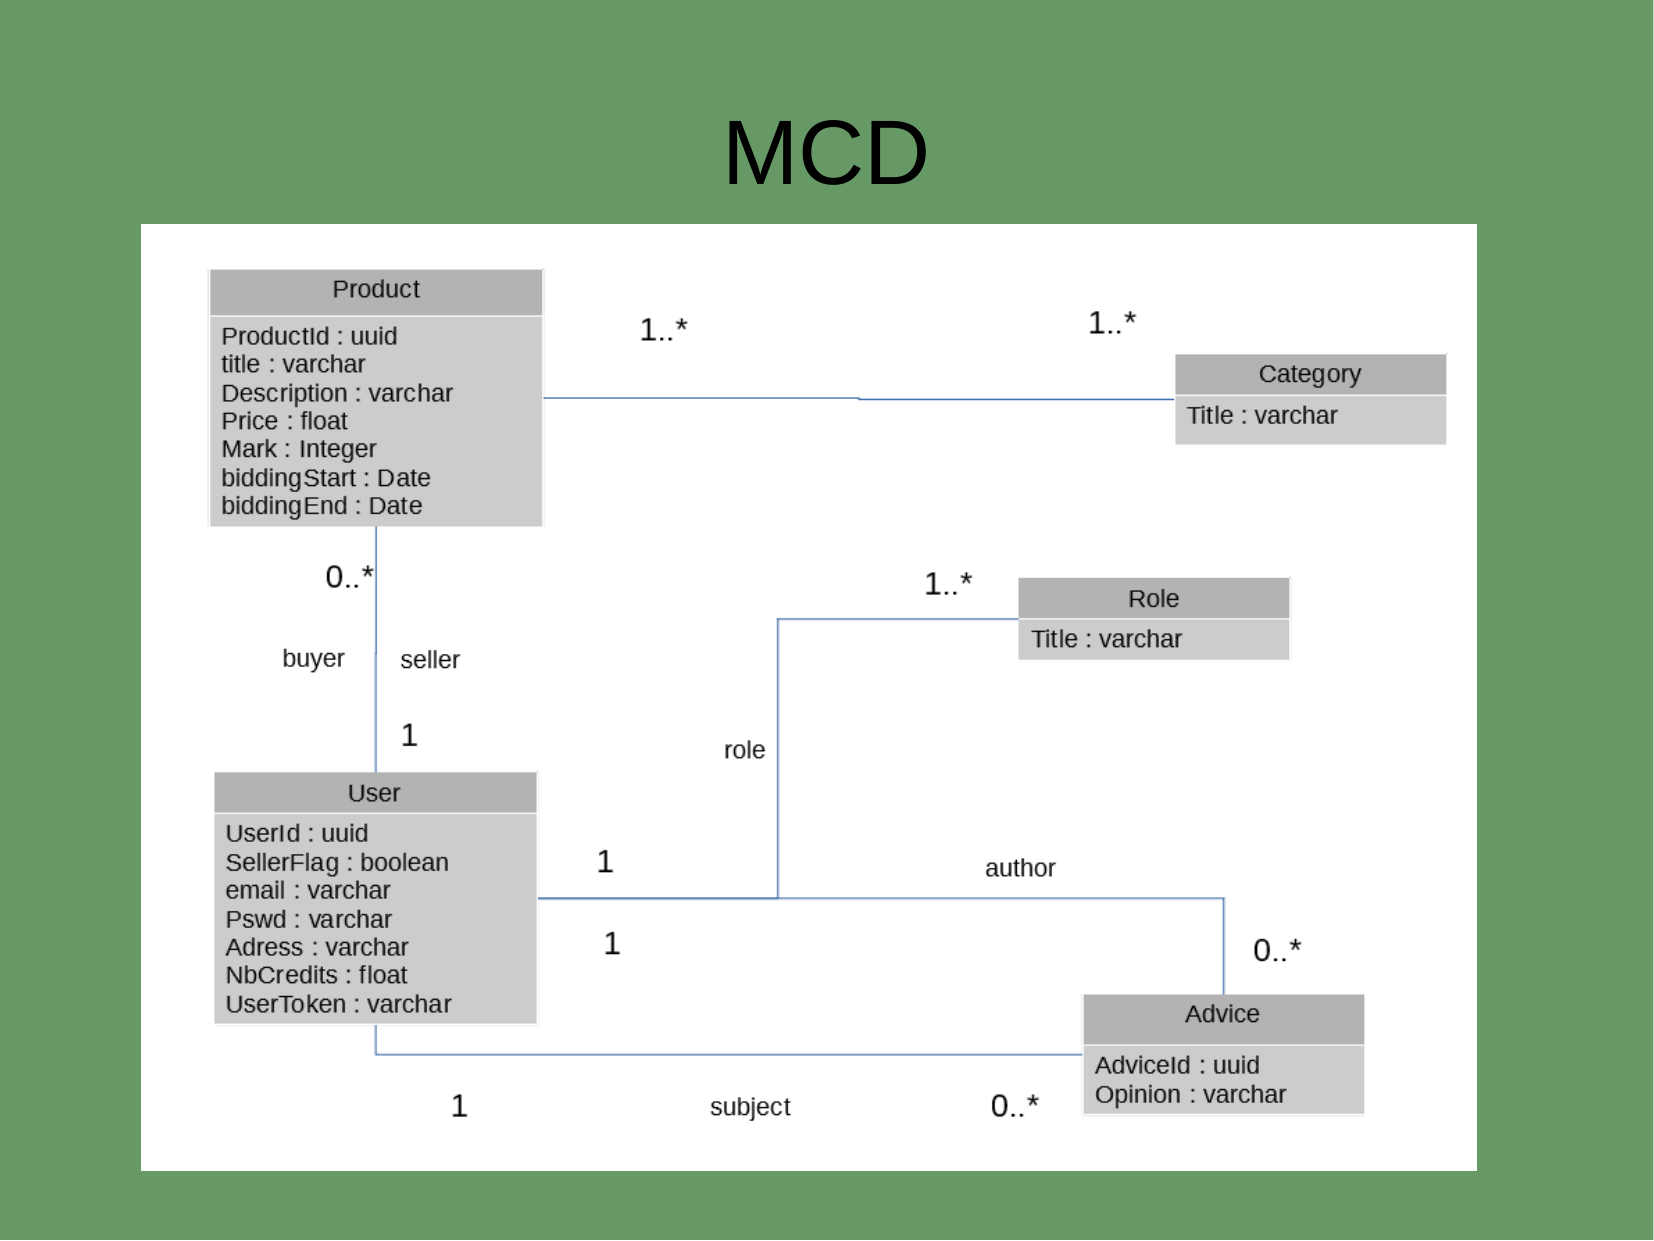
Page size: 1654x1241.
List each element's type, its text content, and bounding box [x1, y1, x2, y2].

title MCD [82, 49, 1571, 257]
picture [141, 224, 1477, 1171]
